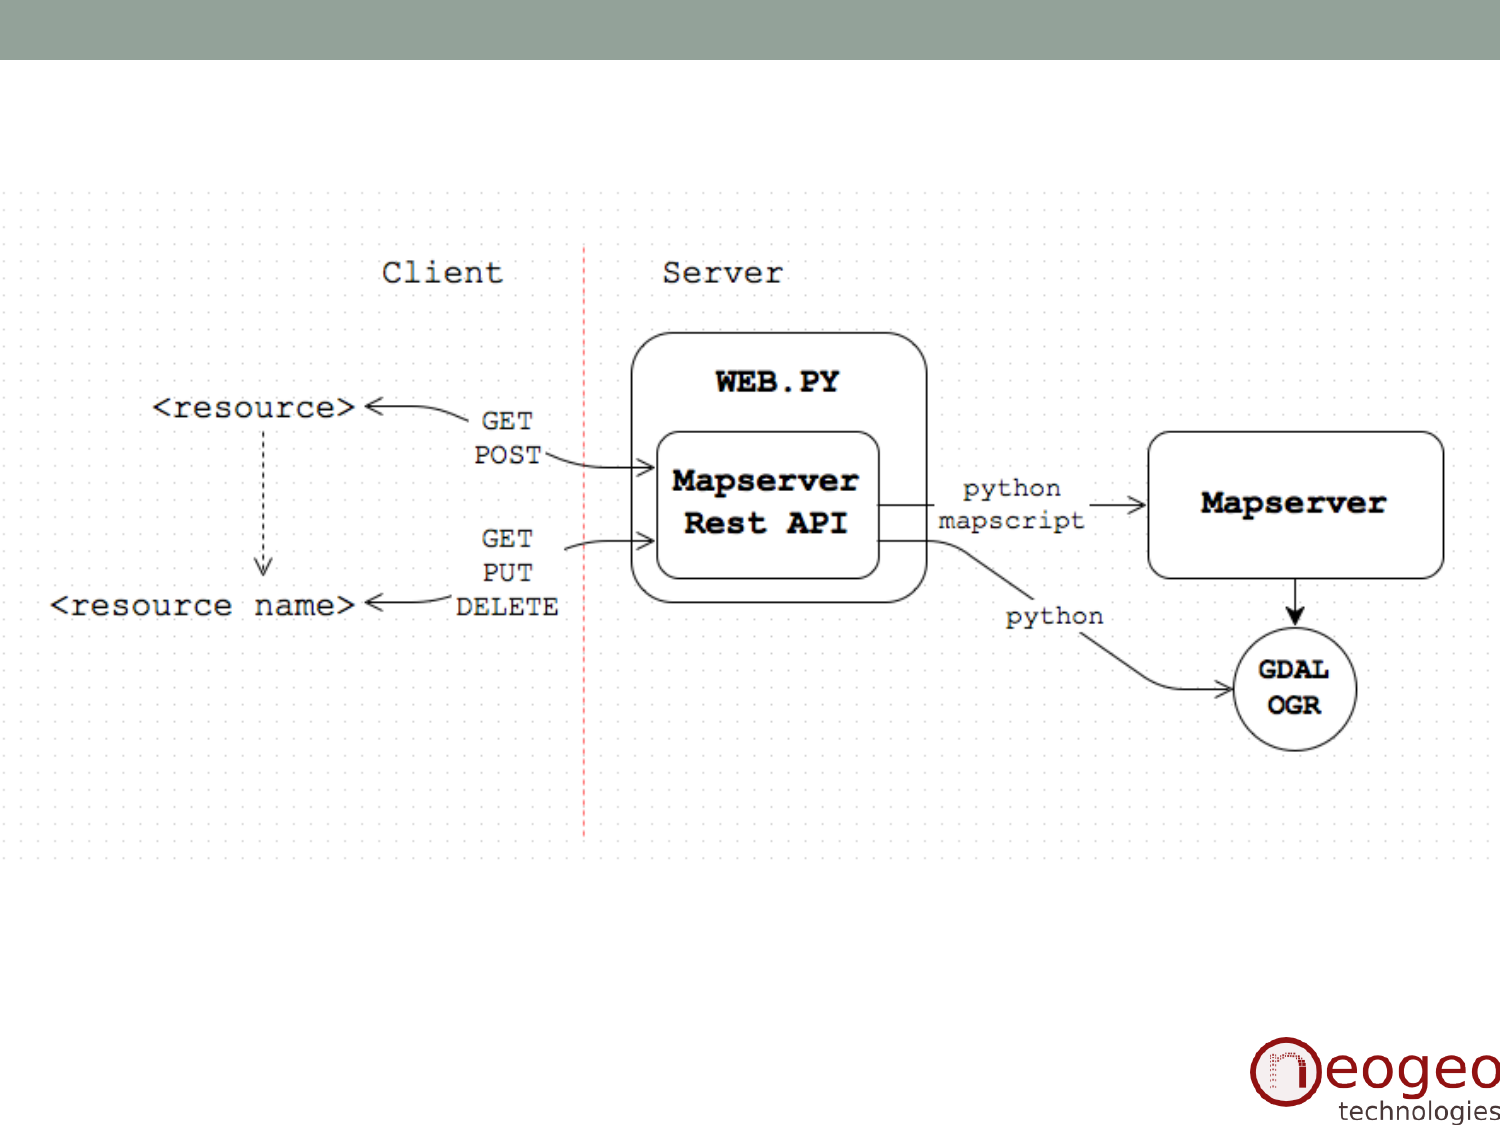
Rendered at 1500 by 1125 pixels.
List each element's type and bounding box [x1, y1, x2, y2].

picture [1250, 1037, 1500, 1125]
picture [0, 184, 1500, 873]
